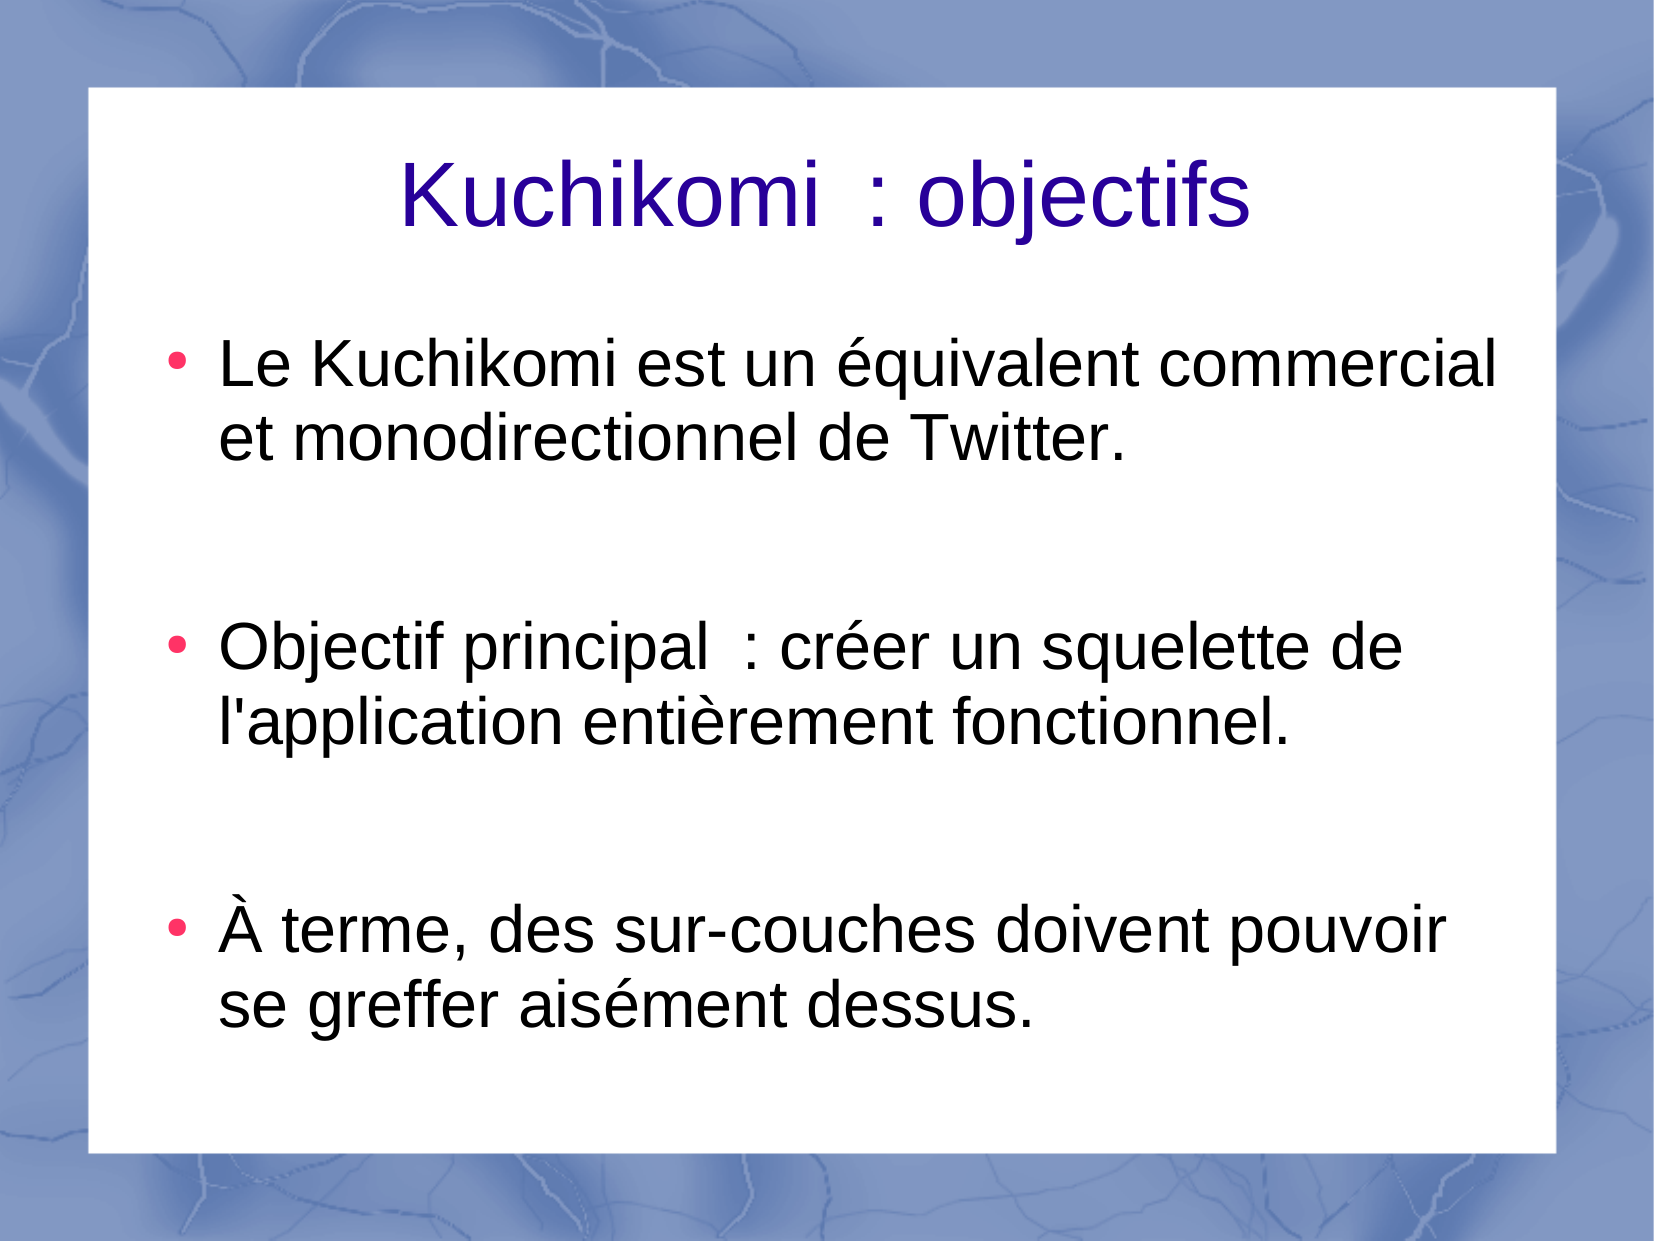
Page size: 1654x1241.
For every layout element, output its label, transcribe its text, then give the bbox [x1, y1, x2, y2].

picture [0, 0, 1654, 1241]
list Le Kuchikomi est un équivalent commercial et monodirectionnel de Twitter. Objectif principal : créer un squelette de l'application entièrement fonctionnel. À terme, des sur-couches doivent pouvoir se greffer aisément dessus. [147, 325, 1506, 1045]
title Kuchikomi : objectifs [118, 90, 1536, 298]
